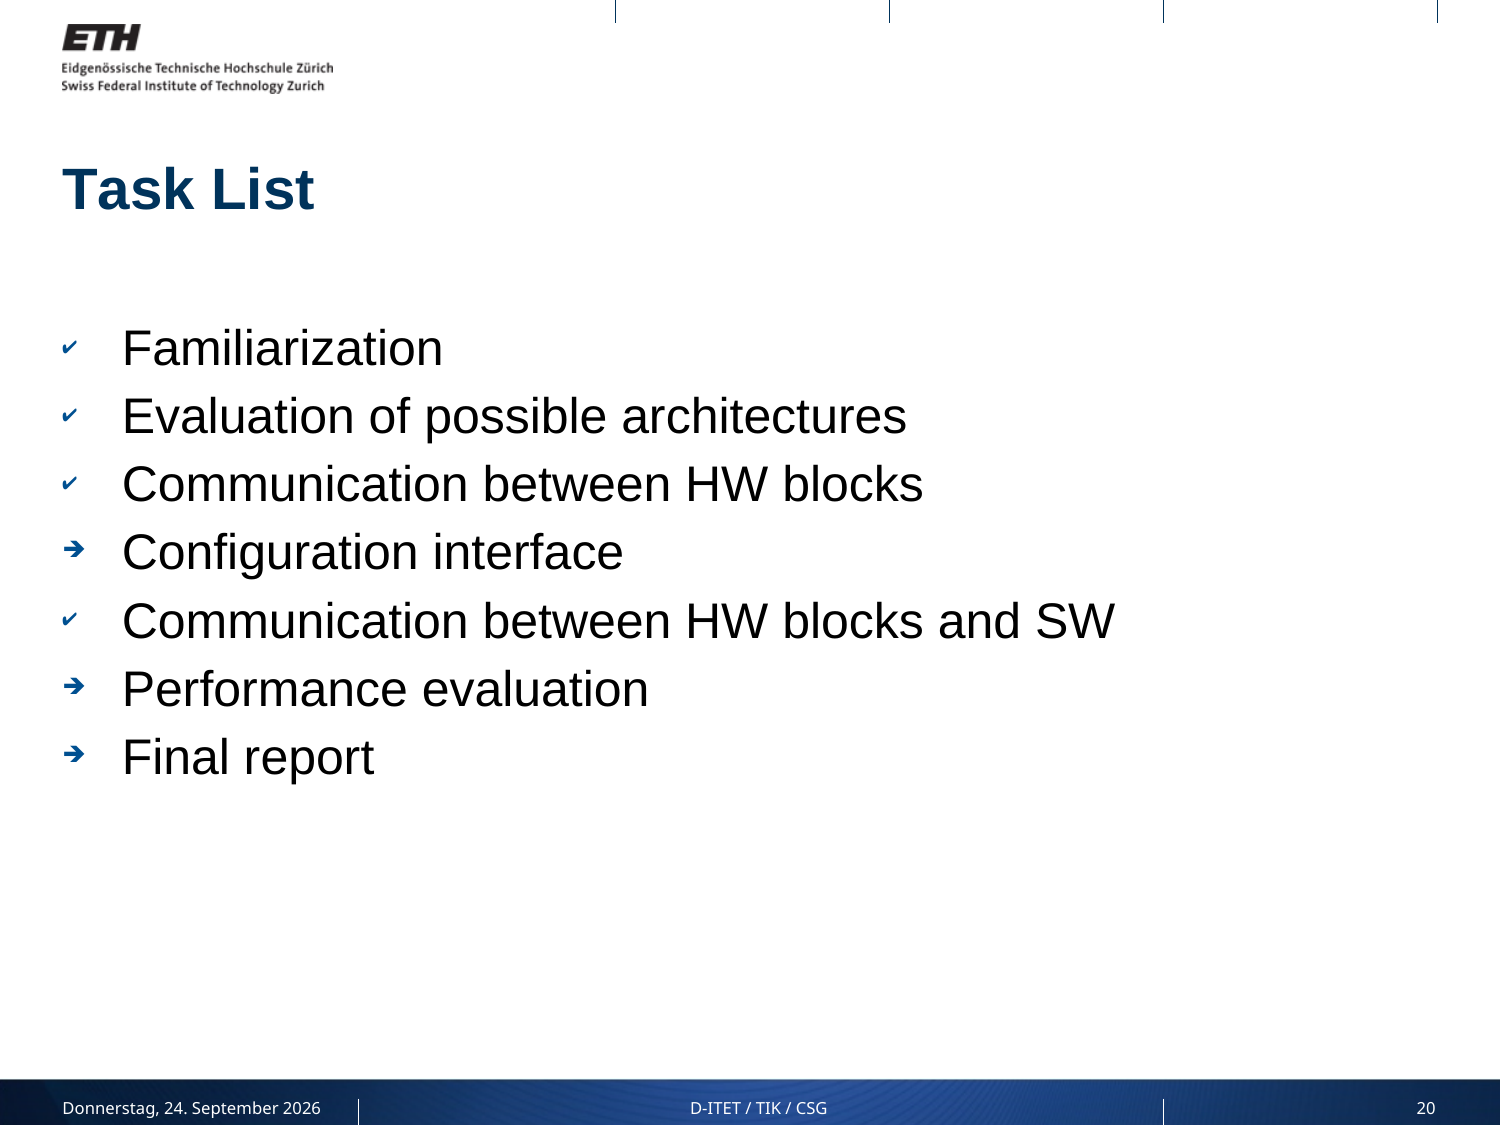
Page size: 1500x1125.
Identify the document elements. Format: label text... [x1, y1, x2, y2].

title Task List [62, 157, 1438, 296]
list Familiarization Evaluation of possible architectures Communication between HW blocks Configuration interface Communication between HW blocks and SW Performance evaluation Final report [62, 319, 1438, 1067]
picture [0, 1078, 1500, 1125]
picture [62, 24, 333, 94]
